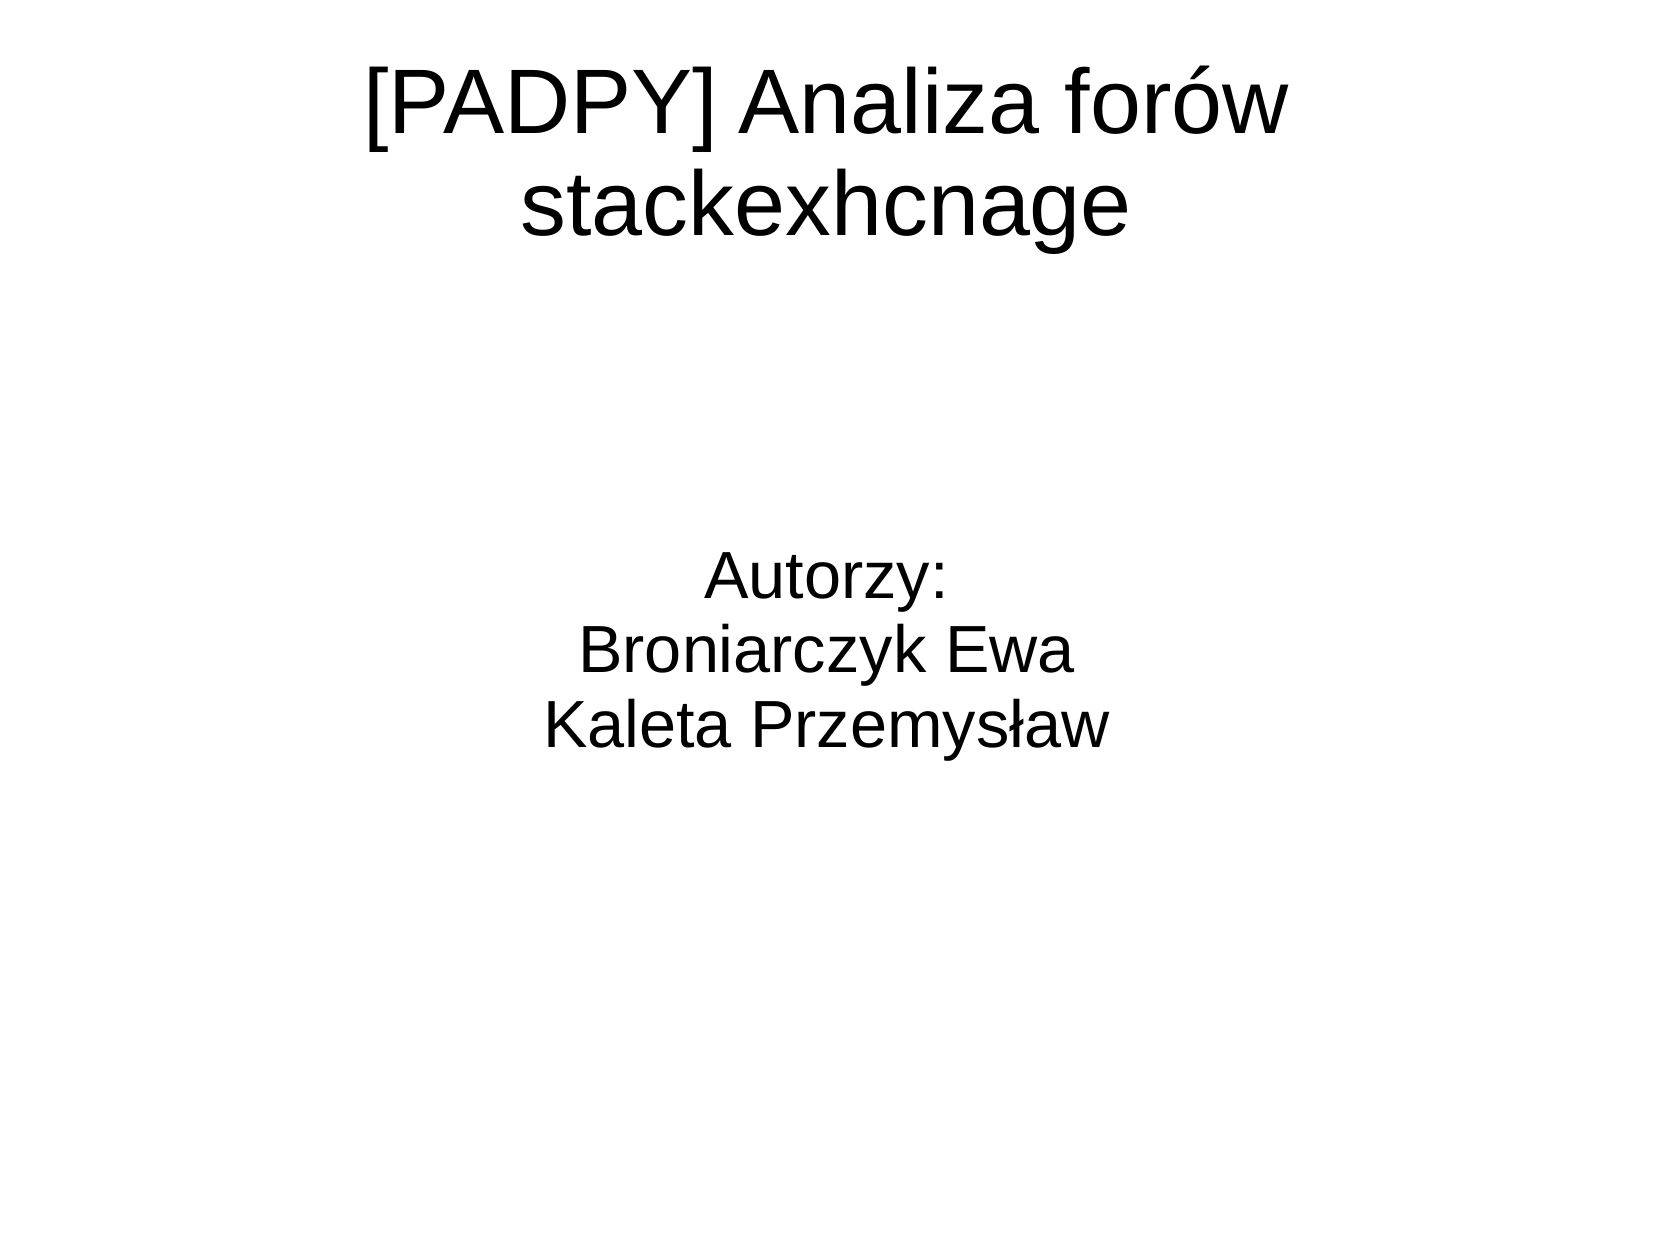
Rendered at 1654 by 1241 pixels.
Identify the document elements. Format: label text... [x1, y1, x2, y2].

title [PADPY] Analiza forów stackexhcnage [82, 49, 1571, 257]
subtitle Autorzy: Broniarczyk Ewa Kaleta Przemysław [82, 290, 1571, 1010]
